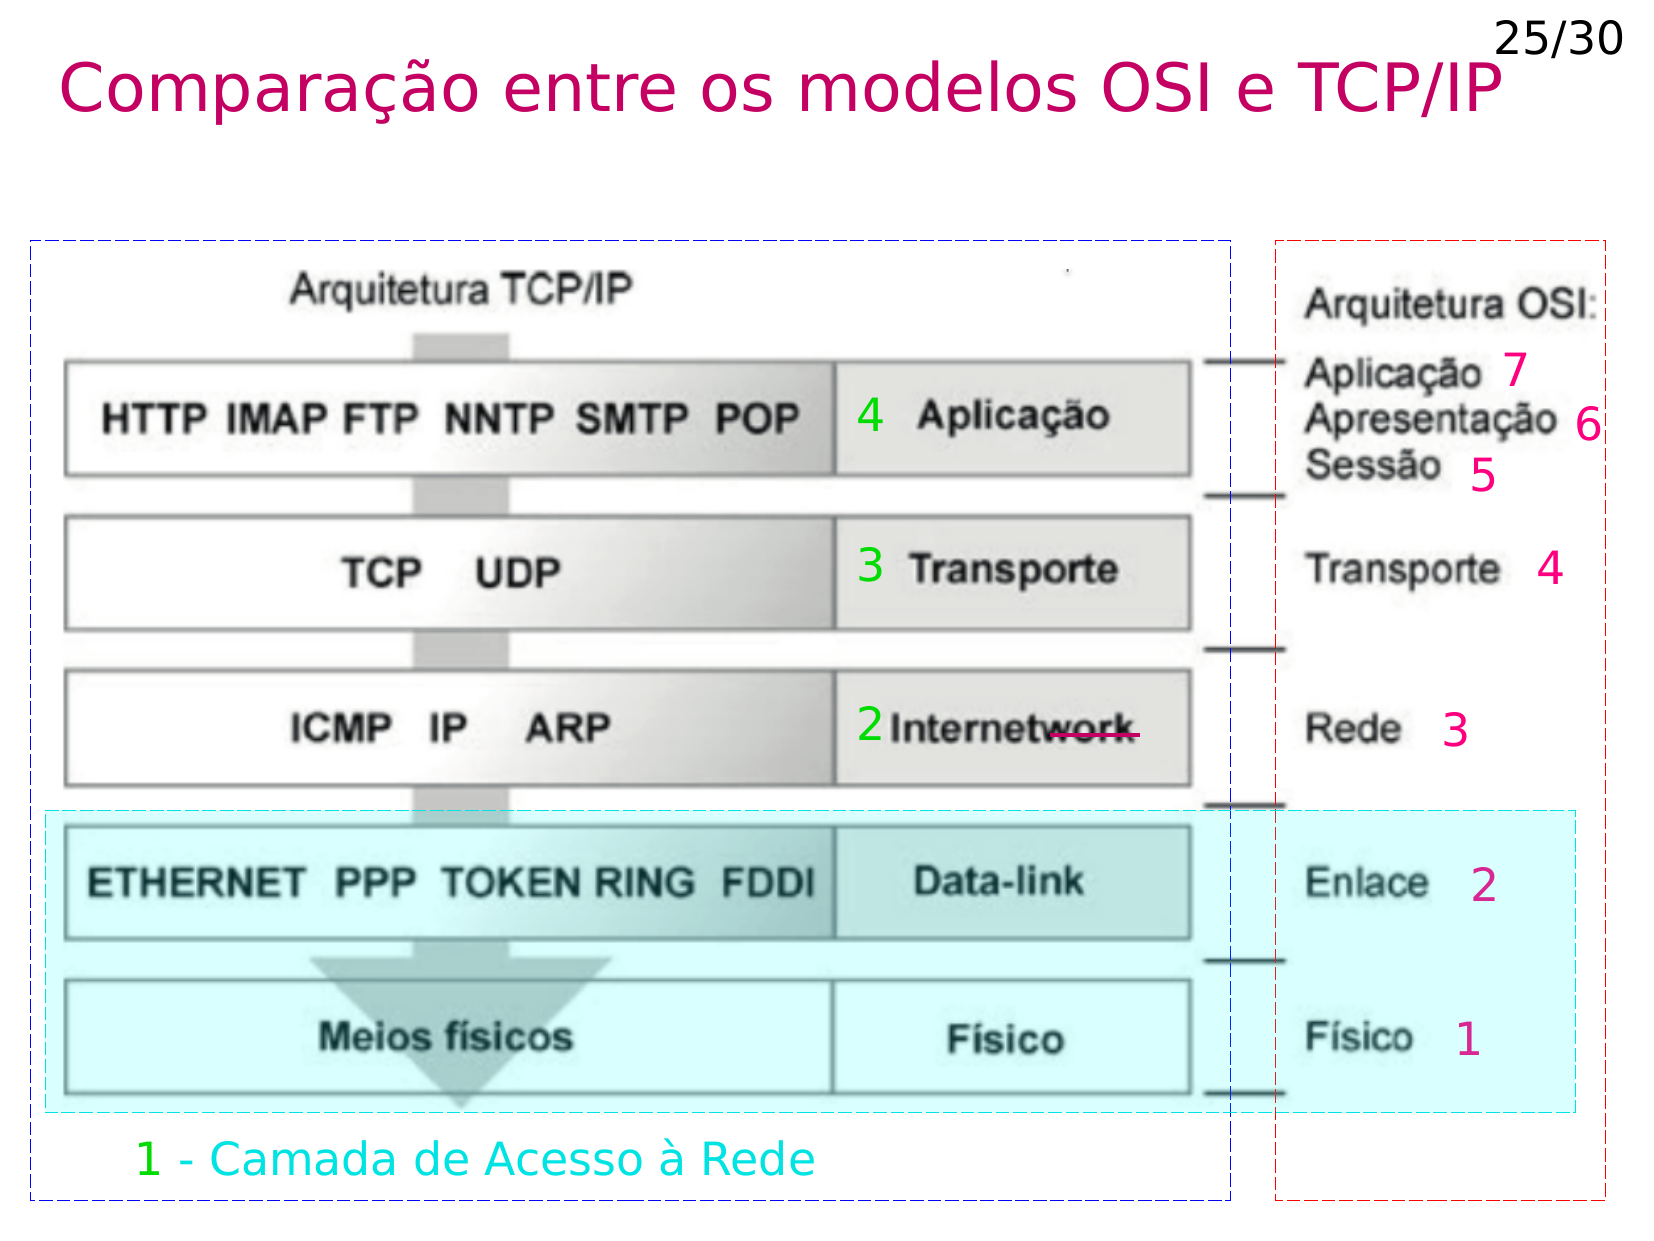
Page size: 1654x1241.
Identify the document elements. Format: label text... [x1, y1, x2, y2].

text_box 3 [841, 531, 901, 601]
text_box 1 - Camada de Acesso à Rede [120, 1125, 832, 1194]
text_box 4 [1522, 534, 1581, 603]
text_box 7 [1486, 336, 1546, 406]
text_box 5 [1455, 441, 1514, 511]
text_box [45, 810, 1576, 1113]
text_box 3 [1426, 696, 1486, 766]
title Comparação entre os modelos OSI e TCP/IP [59, 29, 1625, 148]
text_box 6 [1560, 390, 1619, 459]
text_box 2 [841, 690, 901, 759]
text_box 4 [841, 381, 901, 451]
picture [62, 269, 1611, 1113]
